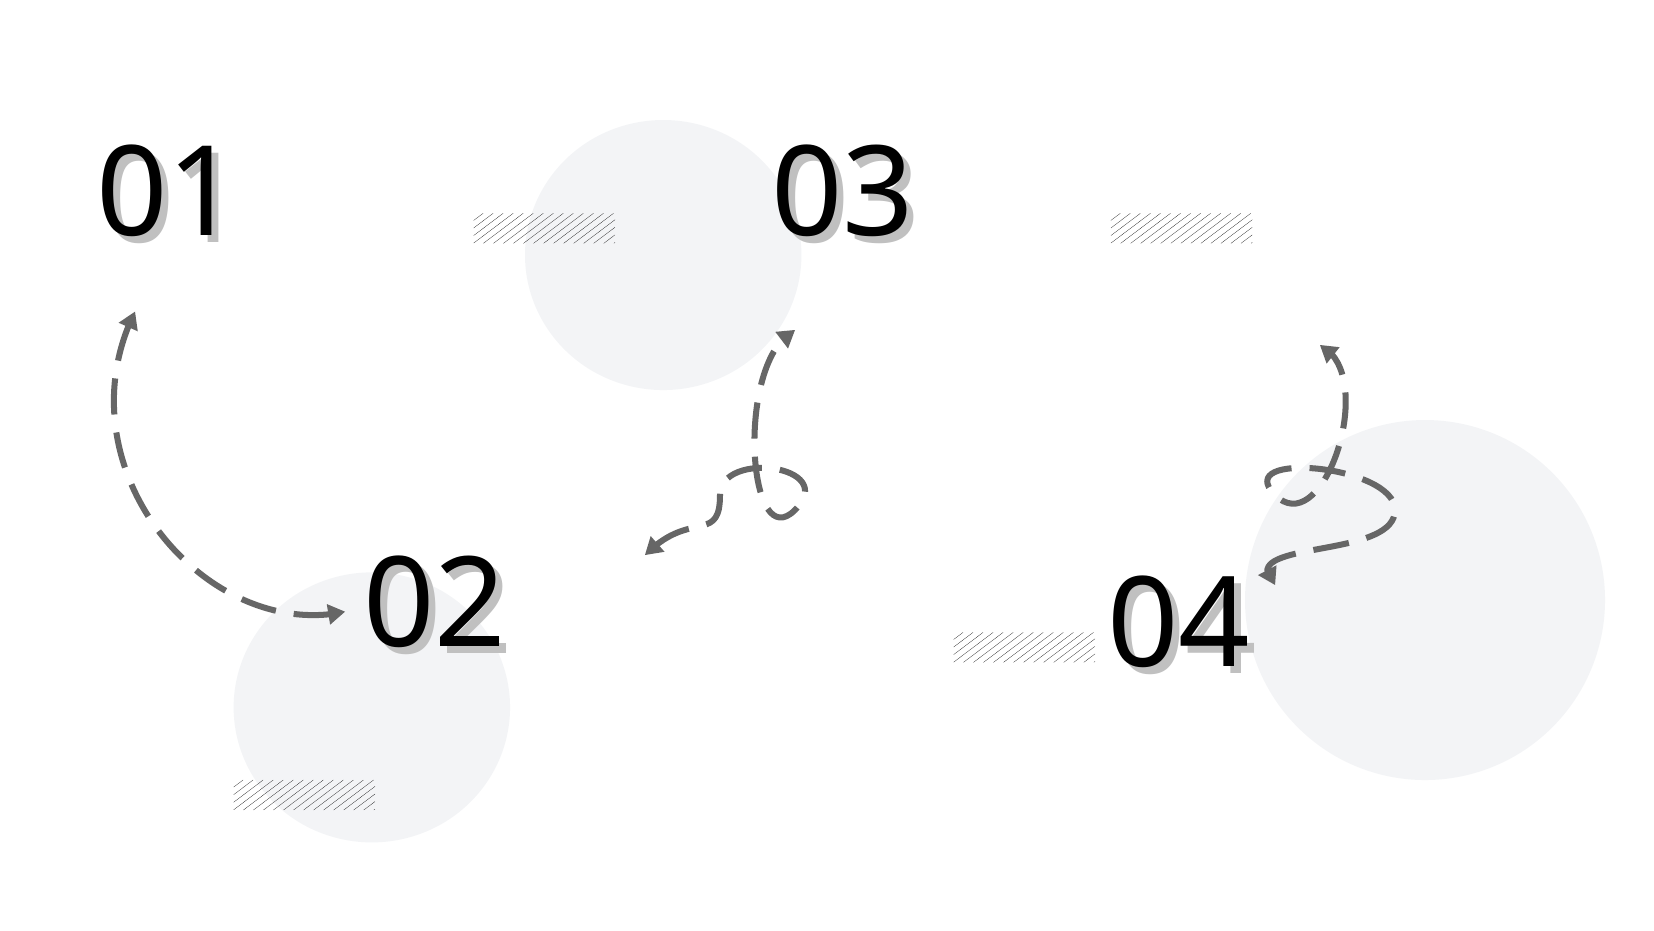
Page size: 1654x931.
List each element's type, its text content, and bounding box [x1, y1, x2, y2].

text_box 02 [348, 505, 529, 811]
text_box 01 [81, 94, 262, 401]
text_box 04 [1092, 525, 1273, 832]
text_box 03 [756, 94, 937, 401]
